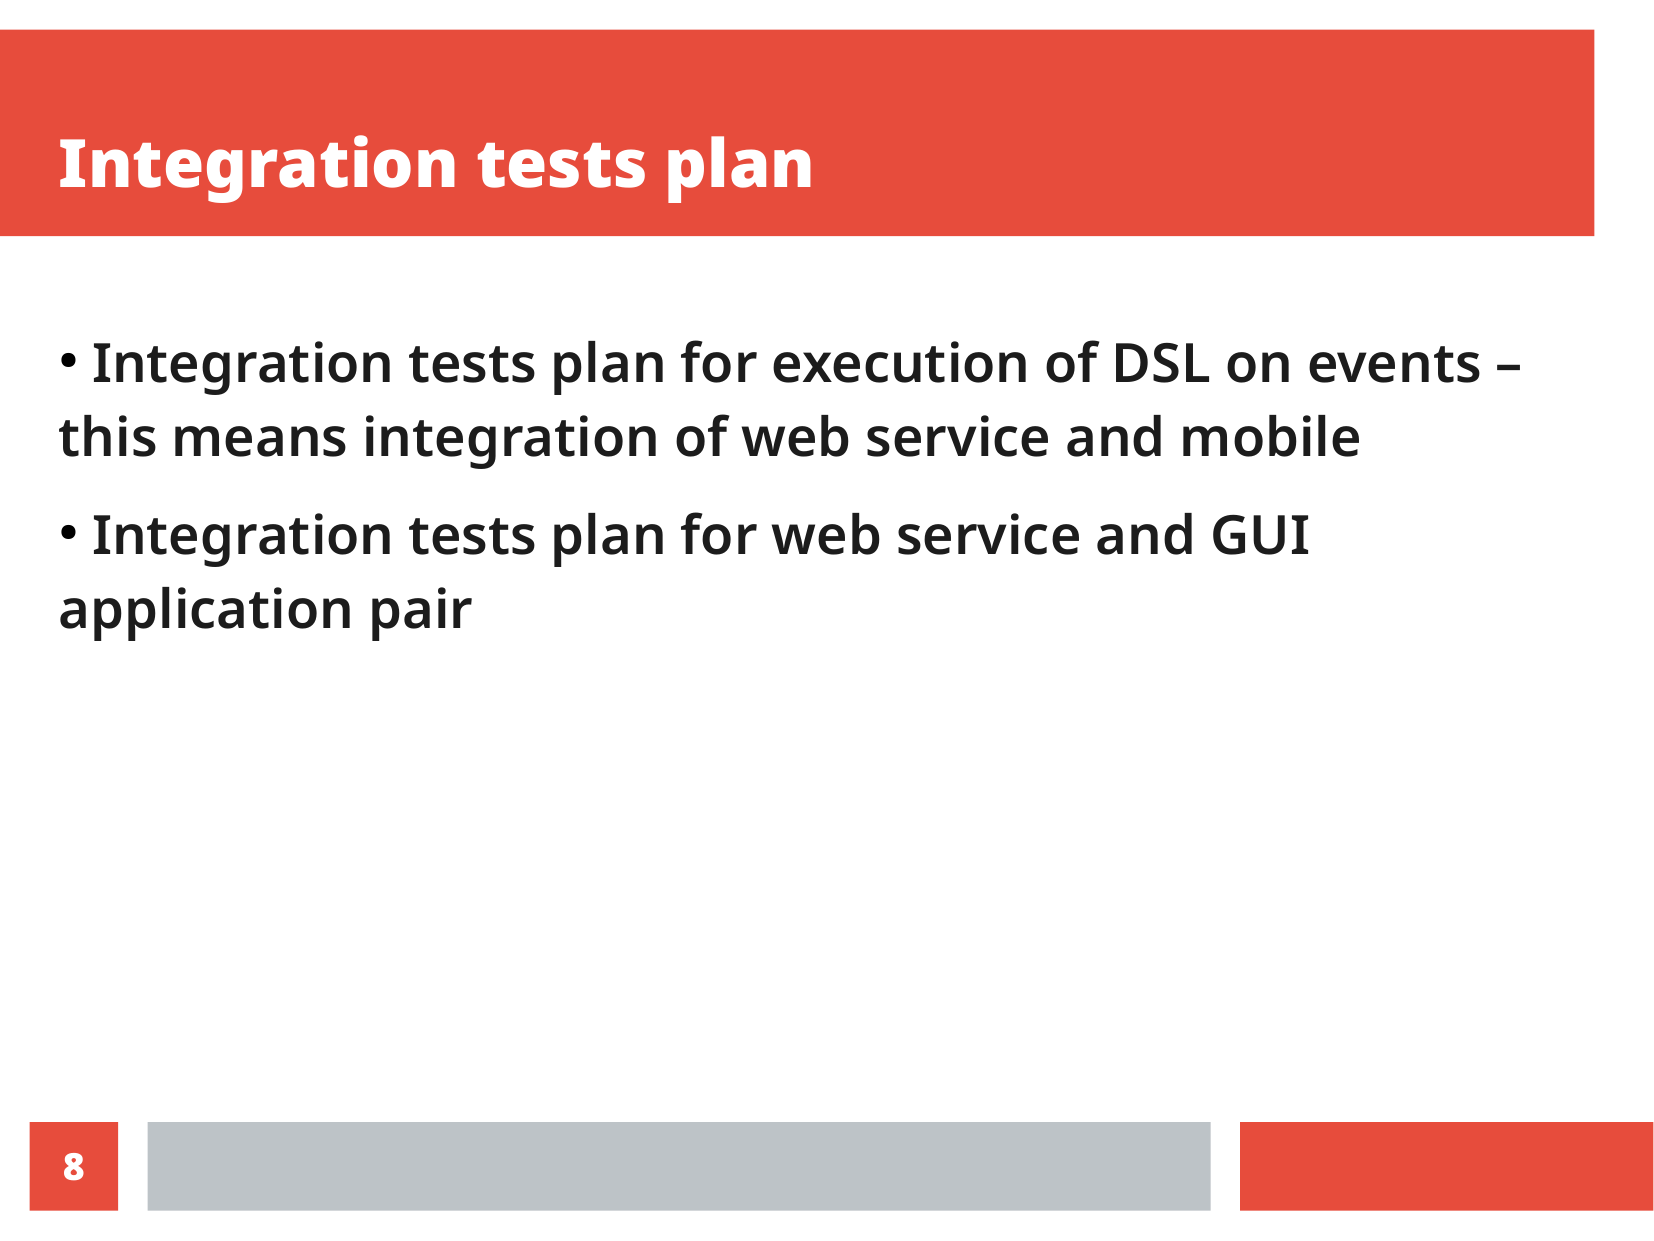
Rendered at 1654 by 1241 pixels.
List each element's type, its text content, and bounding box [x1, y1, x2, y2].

list Integration tests plan for execution of DSL on events – this means integration of web service and mobile Integration tests plan for web service and GUI application pair [59, 324, 1565, 1093]
title Integration tests plan [59, 59, 1595, 207]
